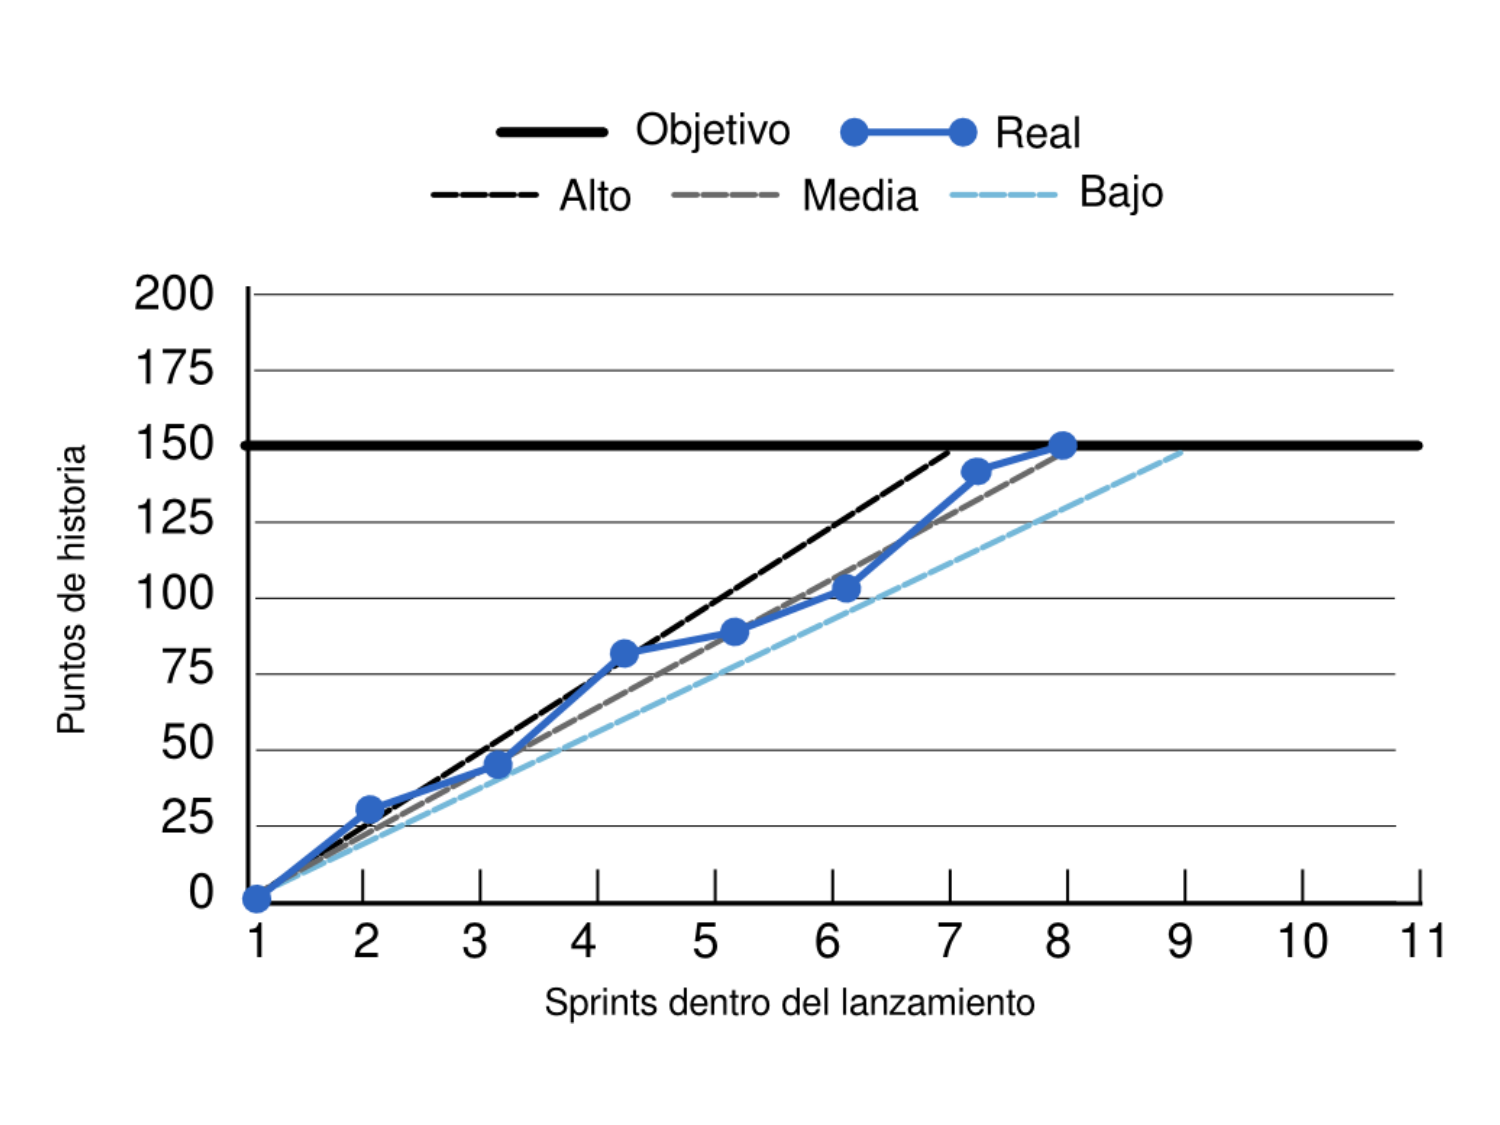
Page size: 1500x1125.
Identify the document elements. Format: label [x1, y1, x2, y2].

picture [50, 101, 1450, 1024]
